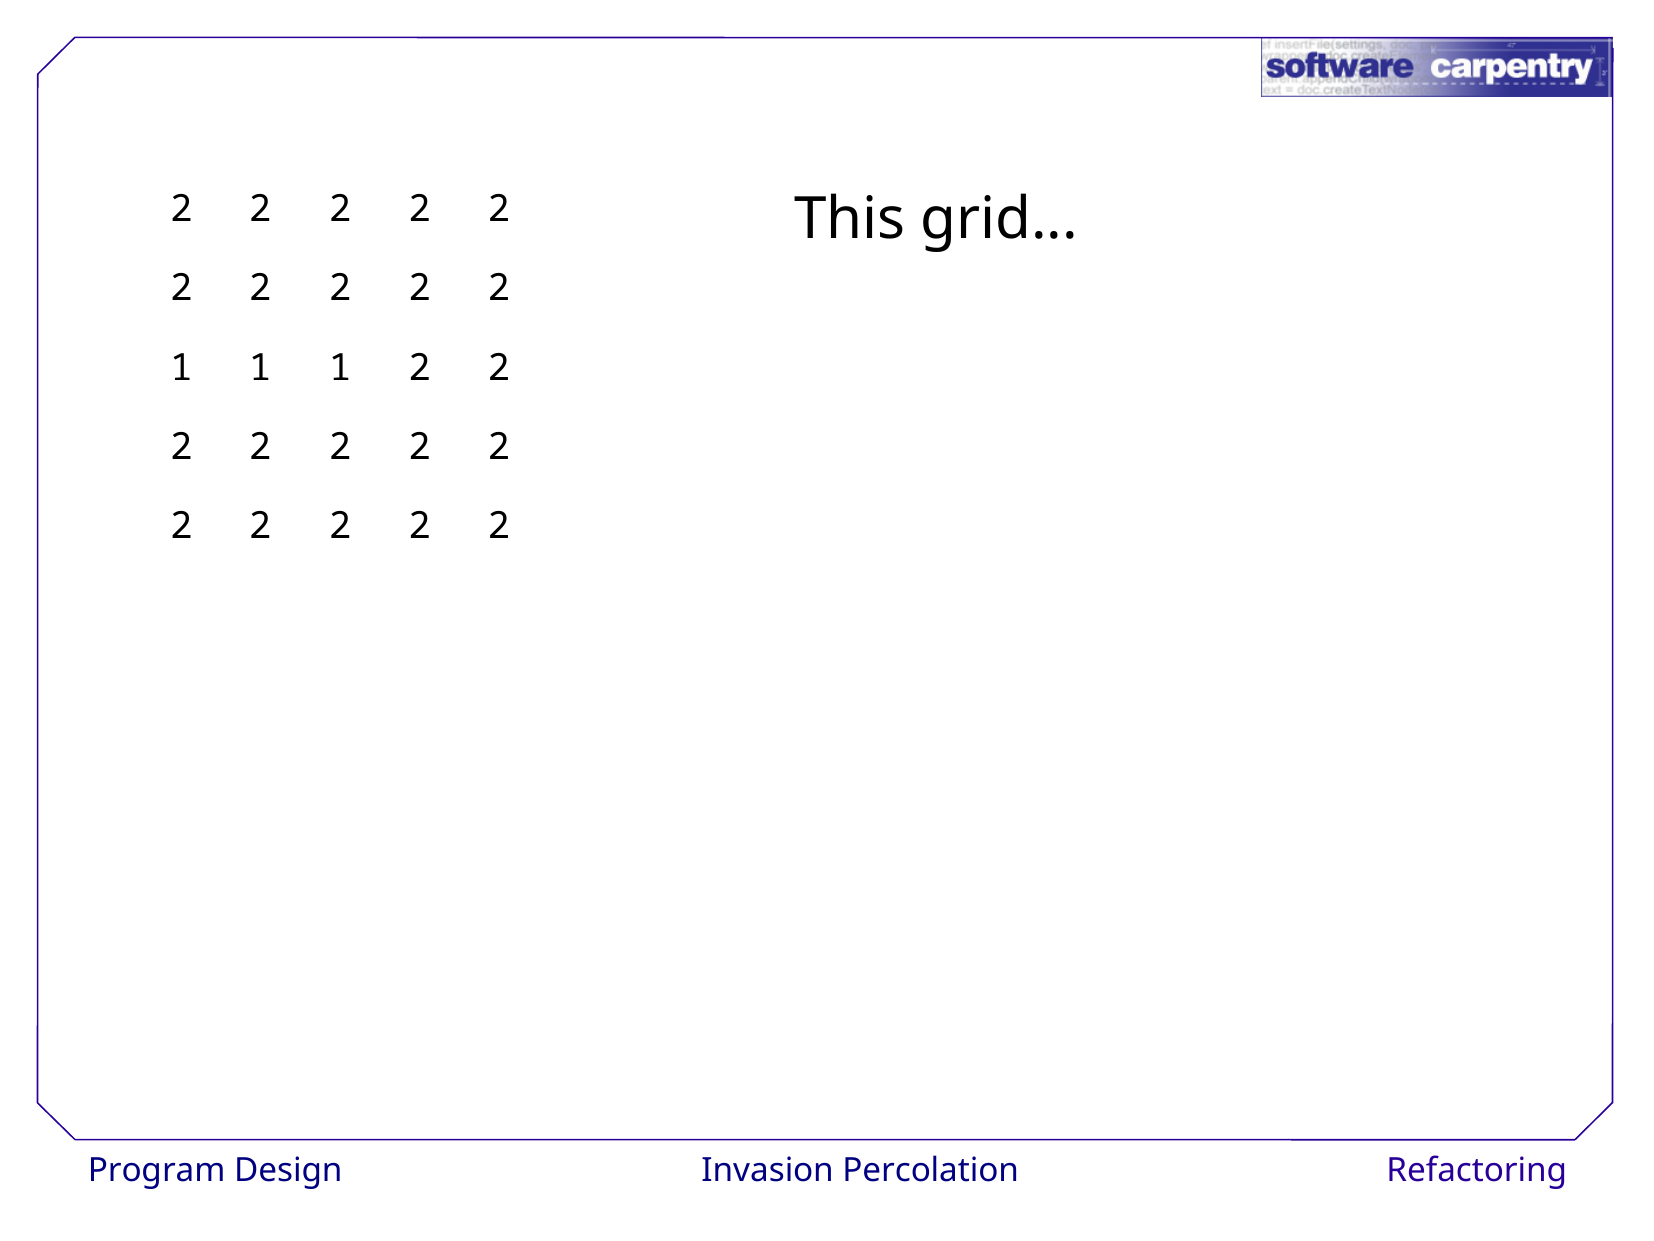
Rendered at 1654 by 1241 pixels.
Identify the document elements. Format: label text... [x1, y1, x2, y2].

table_header 2 [142, 166, 221, 245]
table_cell 2 [459, 245, 538, 326]
table_cell 2 [142, 404, 221, 483]
text_box This grid... [779, 138, 1509, 259]
table_cell 2 [380, 404, 459, 483]
table_cell 2 [221, 483, 300, 562]
table_cell 2 [221, 404, 300, 483]
table_cell 1 [221, 326, 300, 404]
picture [1261, 39, 1613, 97]
table_cell 2 [142, 483, 221, 562]
table_header 2 [380, 166, 459, 245]
table_cell 2 [142, 245, 221, 326]
table_cell 2 [221, 245, 300, 326]
table_header 2 [221, 166, 300, 245]
table_cell 2 [300, 245, 380, 326]
table_cell 2 [459, 483, 538, 562]
table_header 2 [300, 166, 380, 245]
table_cell 2 [380, 245, 459, 326]
table_cell 2 [459, 404, 538, 483]
table_cell 2 [459, 326, 538, 404]
table_cell 1 [142, 326, 221, 404]
table_cell 2 [300, 483, 380, 562]
table_cell 2 [380, 483, 459, 562]
table_cell 2 [380, 326, 459, 404]
table_cell 1 [300, 326, 380, 404]
table_cell 2 [300, 404, 380, 483]
table_header 2 [459, 166, 538, 245]
